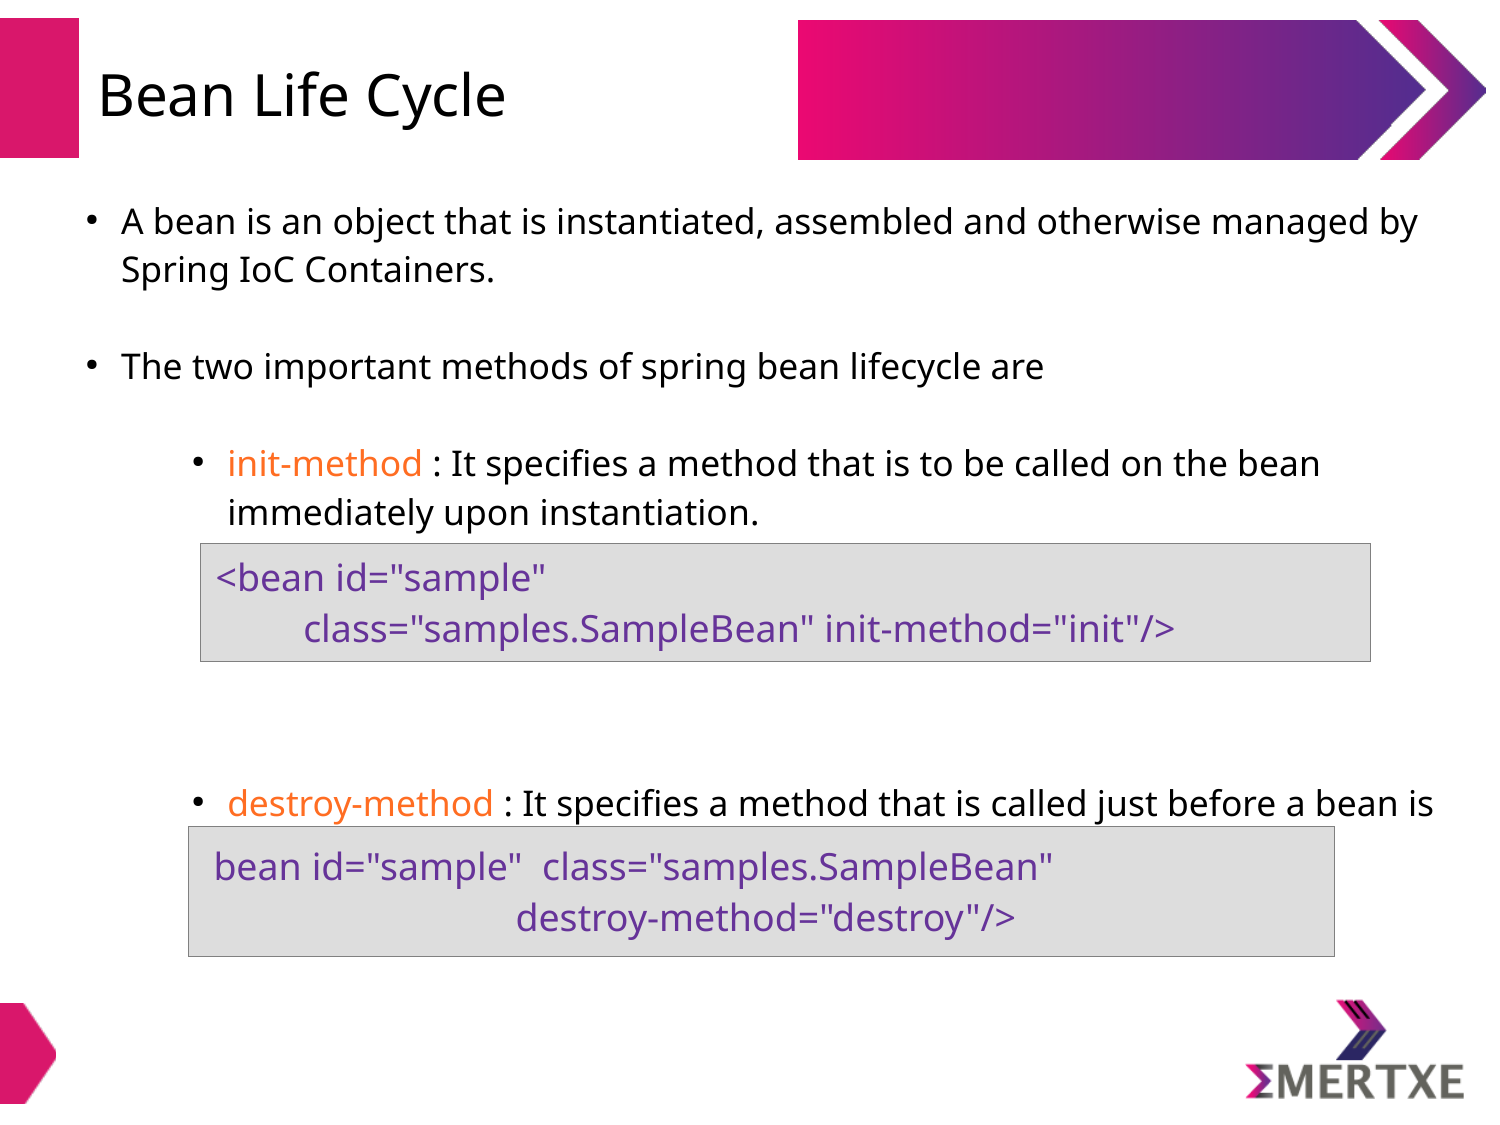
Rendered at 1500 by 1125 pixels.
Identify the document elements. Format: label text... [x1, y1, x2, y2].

text_box Bean Life Cycle [82, 47, 792, 131]
text_box <bean id="sample" class="samples.SampleBean" init-method="init"/> [200, 543, 1371, 662]
picture [1245, 996, 1465, 1099]
text_box A bean is an object that is instantiated, assembled and otherwise managed by Spring IoC Containers. The two important methods of spring bean lifecycle are init-method : It specifies a method that is to be called on the bean immediately upon instantiation. destroy-method : It specifies a method that is called just before a bean is removed from the container. [70, 188, 1477, 993]
picture [798, 20, 1486, 160]
text_box bean id="sample" class="samples.SampleBean" destroy-method="destroy"/> [188, 826, 1335, 957]
